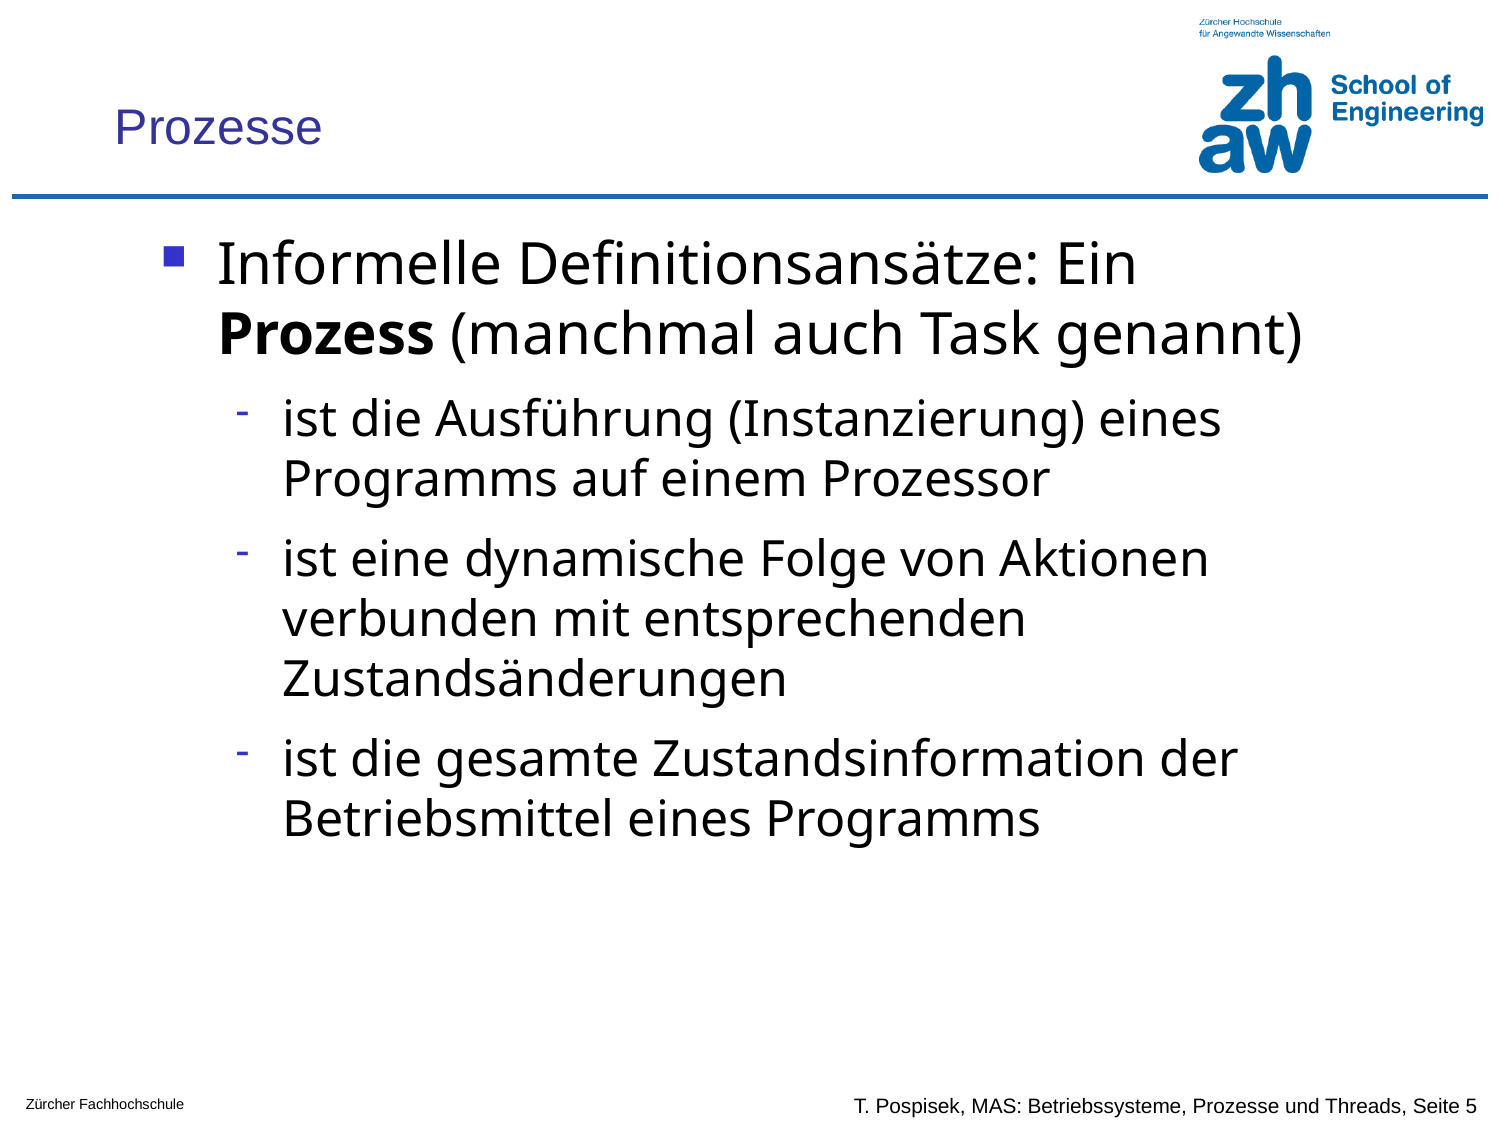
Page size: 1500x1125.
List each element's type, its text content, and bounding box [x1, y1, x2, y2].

picture [1199, 19, 1483, 173]
title Prozesse [99, 50, 1379, 163]
list Informelle Definitionsansätze: Ein Prozess (manchmal auch Task genannt) ist die Ausführung (Instanzierung) eines Programms auf einem Prozessor ist eine dynamische Folge von Aktionen verbunden mit entsprechenden Zustandsänderungen ist die gesamte Zustandsinformation der Betriebsmittel eines Programms [145, 218, 1363, 1013]
